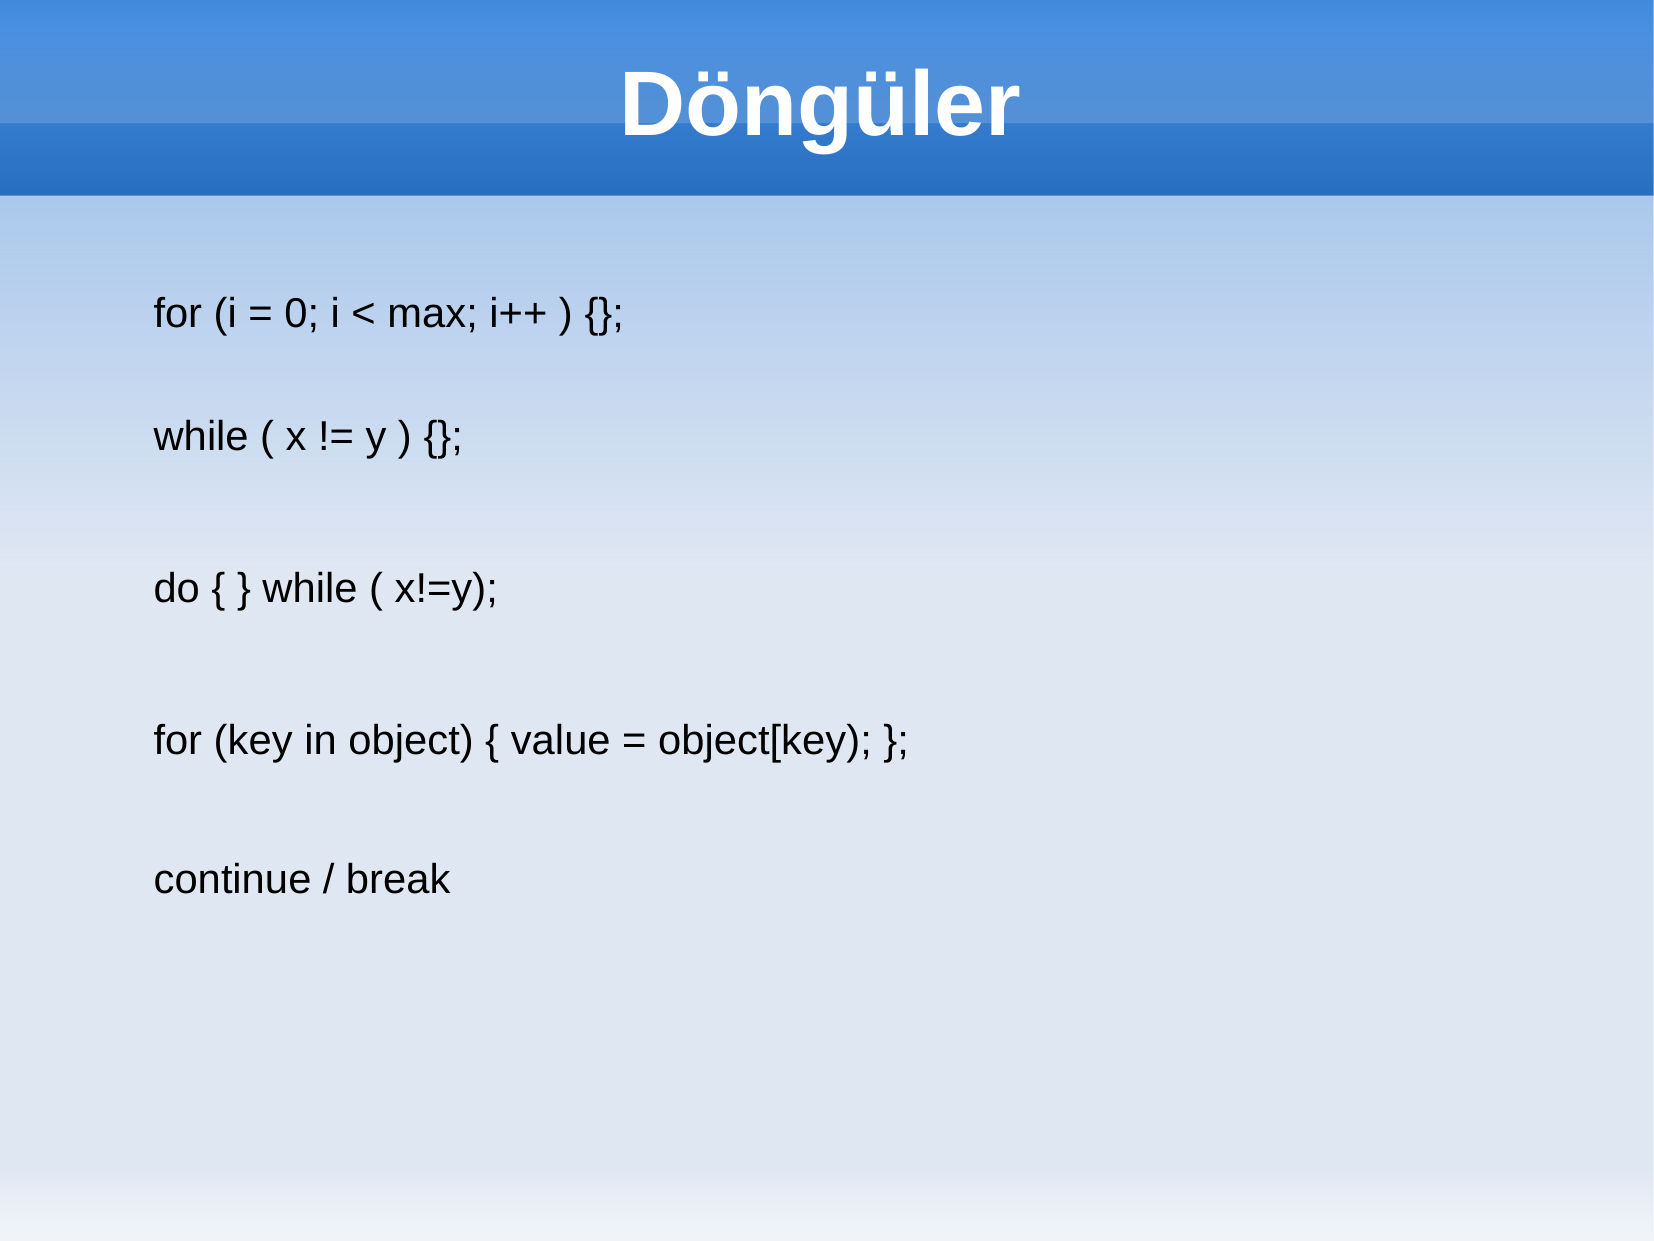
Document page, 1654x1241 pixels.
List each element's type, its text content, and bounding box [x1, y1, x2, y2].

picture [0, 0, 1654, 1241]
title Döngüler [76, 7, 1565, 200]
list for (i = 0; i < max; i++ ) {}; while ( x != y ) {}; do { } while ( x!=y); for (key in object) { value = object[key); }; continue / break [82, 290, 1571, 1094]
